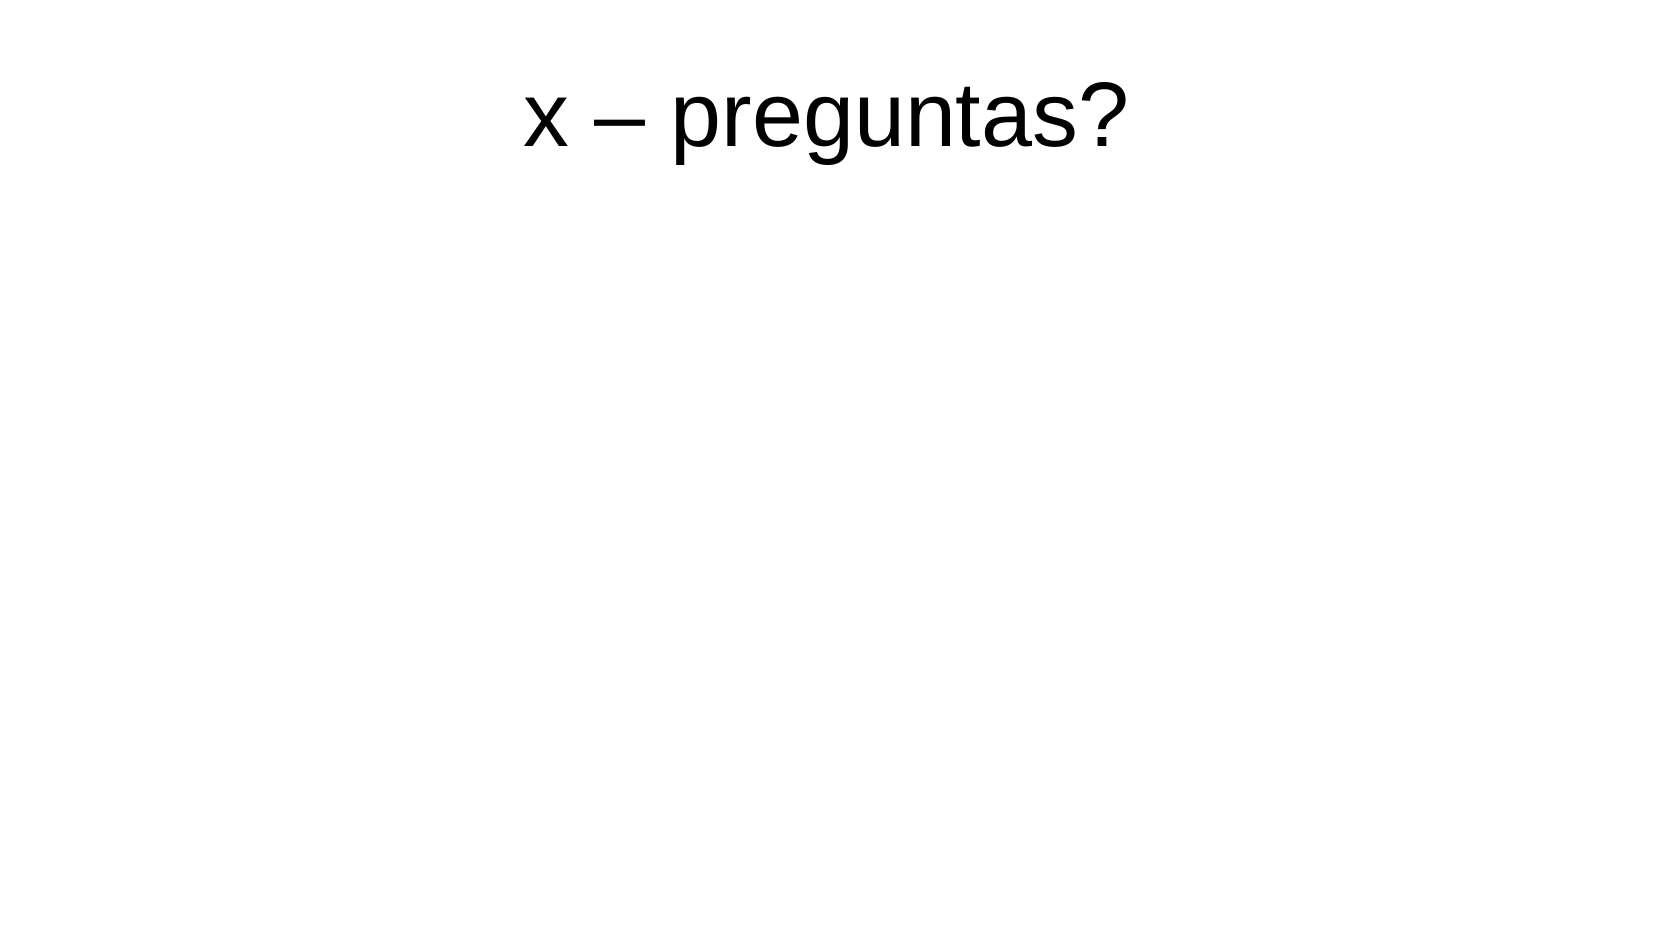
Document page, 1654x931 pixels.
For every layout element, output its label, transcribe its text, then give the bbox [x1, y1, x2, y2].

title x – preguntas? [82, 37, 1571, 193]
